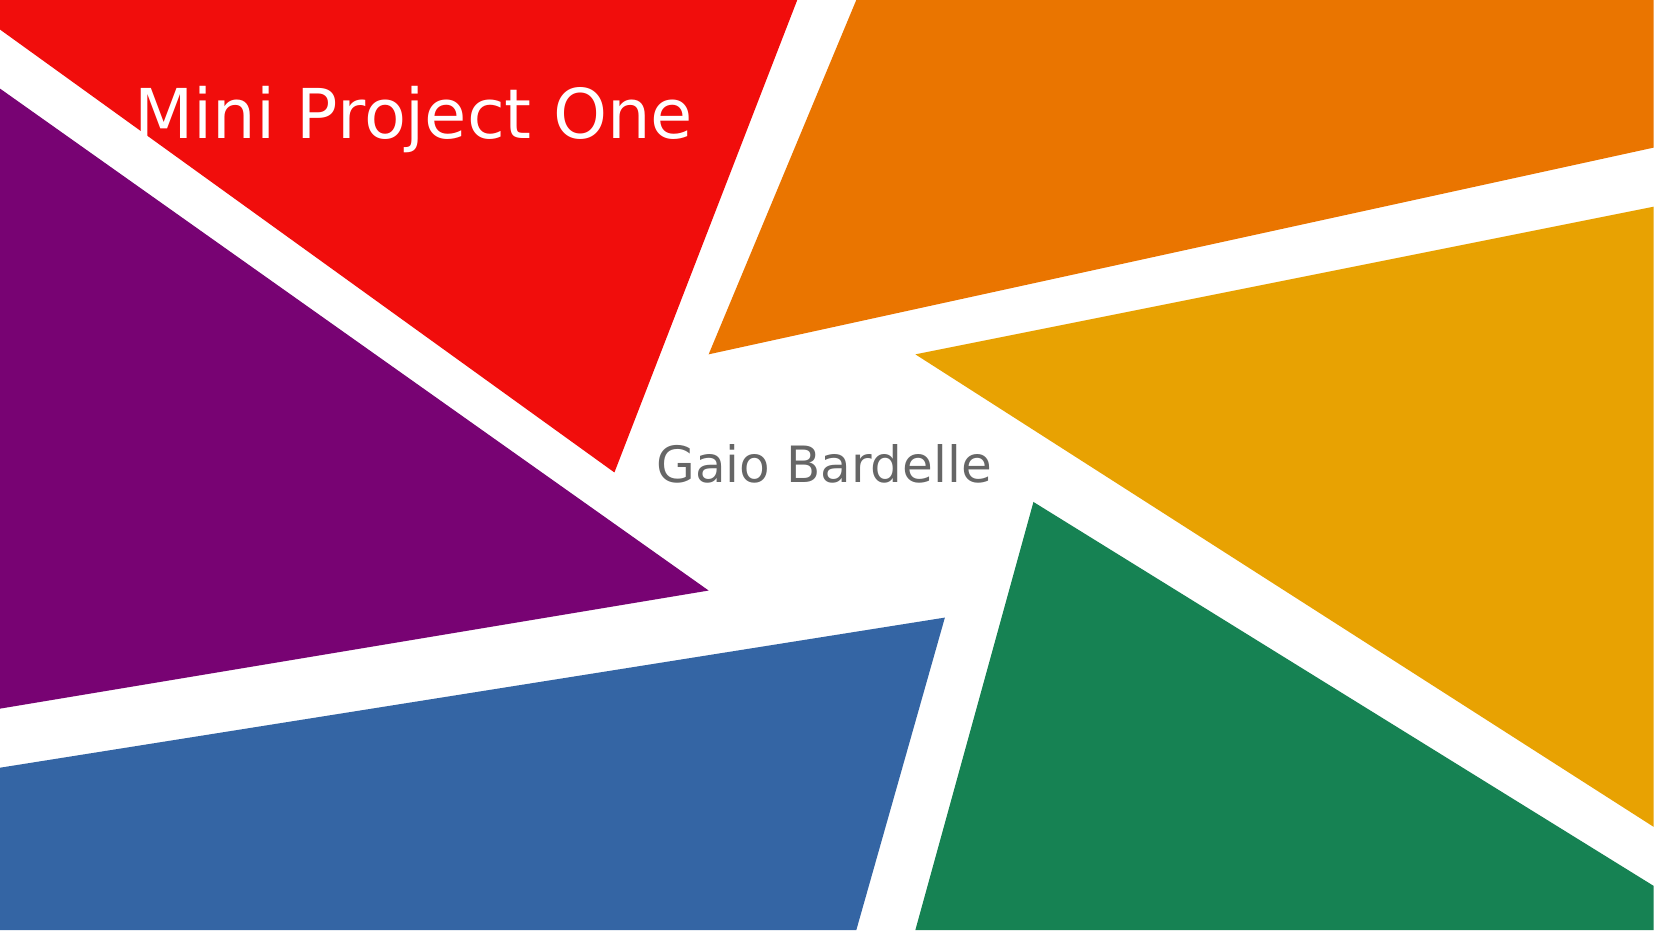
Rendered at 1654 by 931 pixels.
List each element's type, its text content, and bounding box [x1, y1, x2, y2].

title Mini Project One [82, 37, 746, 193]
subtitle Gaio Bardelle [614, 313, 1035, 618]
